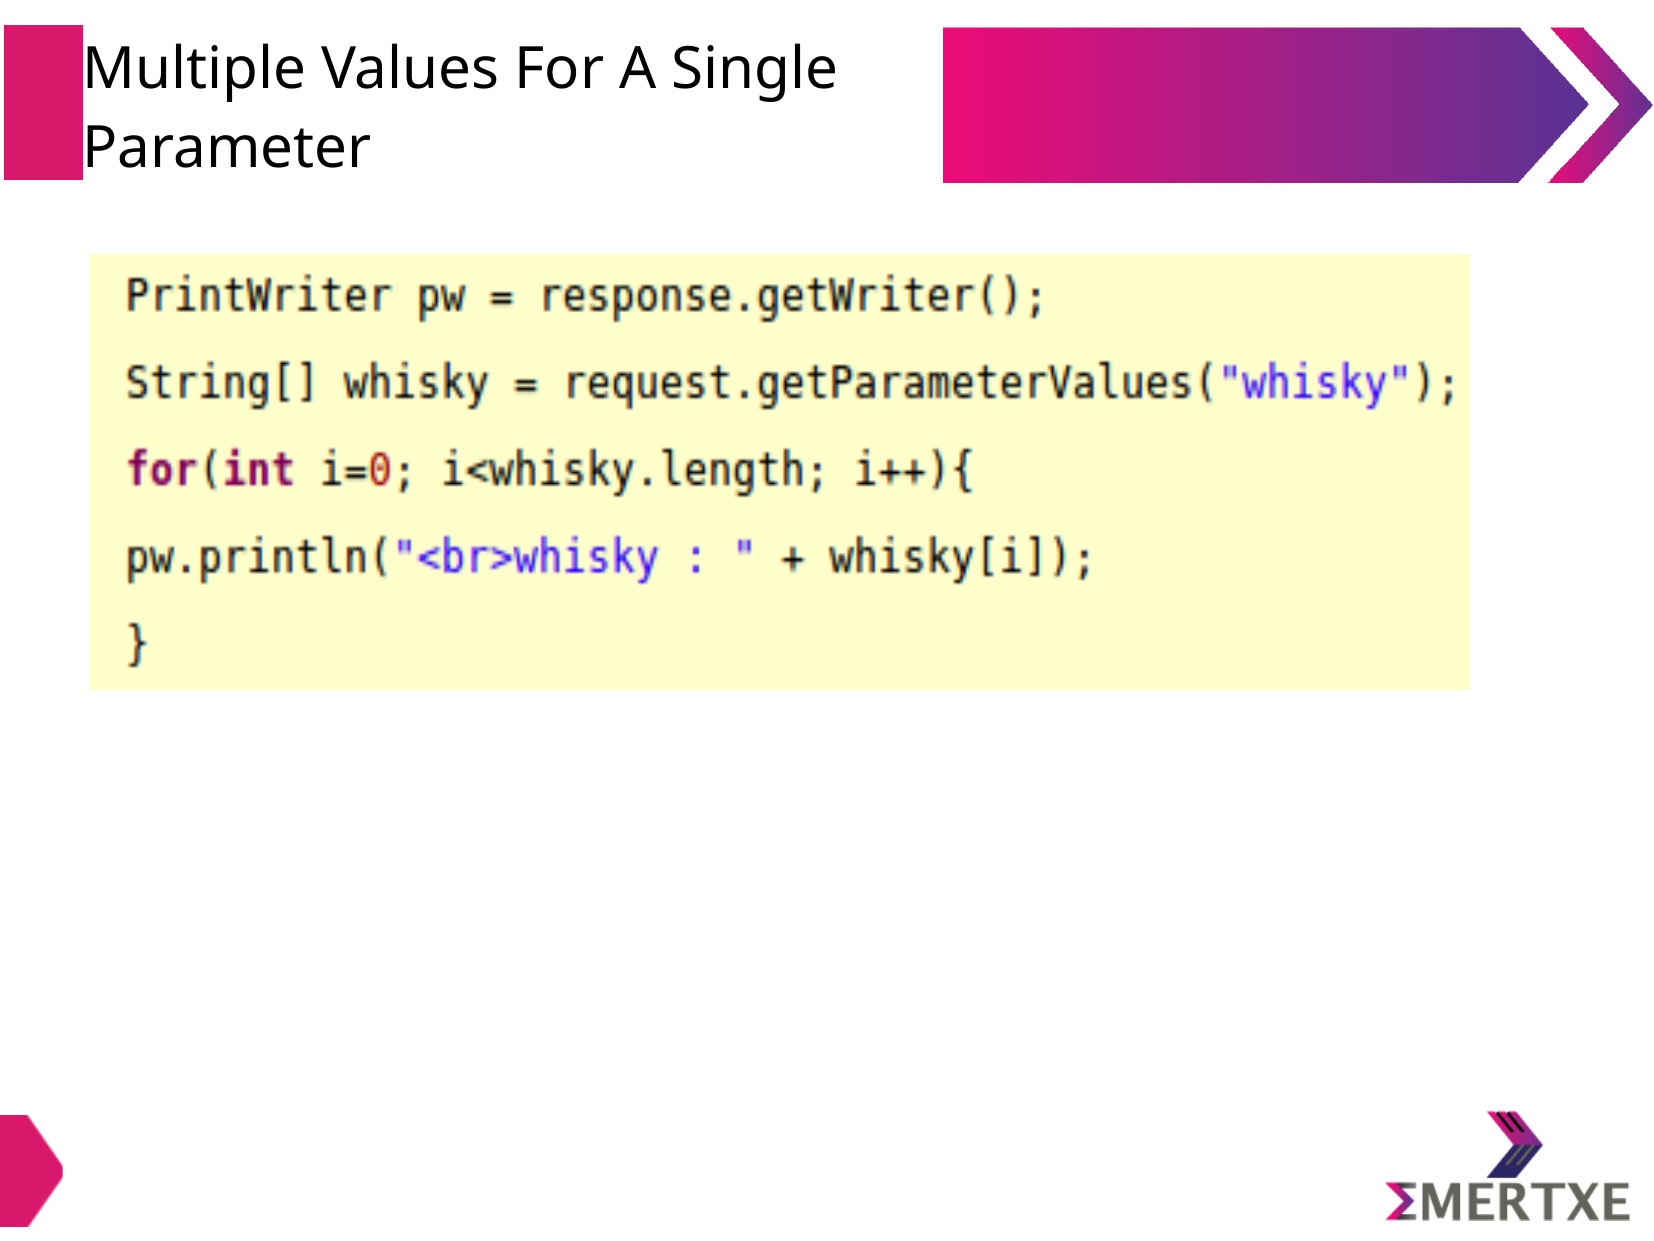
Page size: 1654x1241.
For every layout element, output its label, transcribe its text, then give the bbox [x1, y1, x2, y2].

picture [1571, 27, 1653, 183]
title Multiple Values For A Single Parameter [82, 2, 1571, 210]
picture [1385, 1107, 1631, 1221]
picture [90, 254, 1486, 691]
